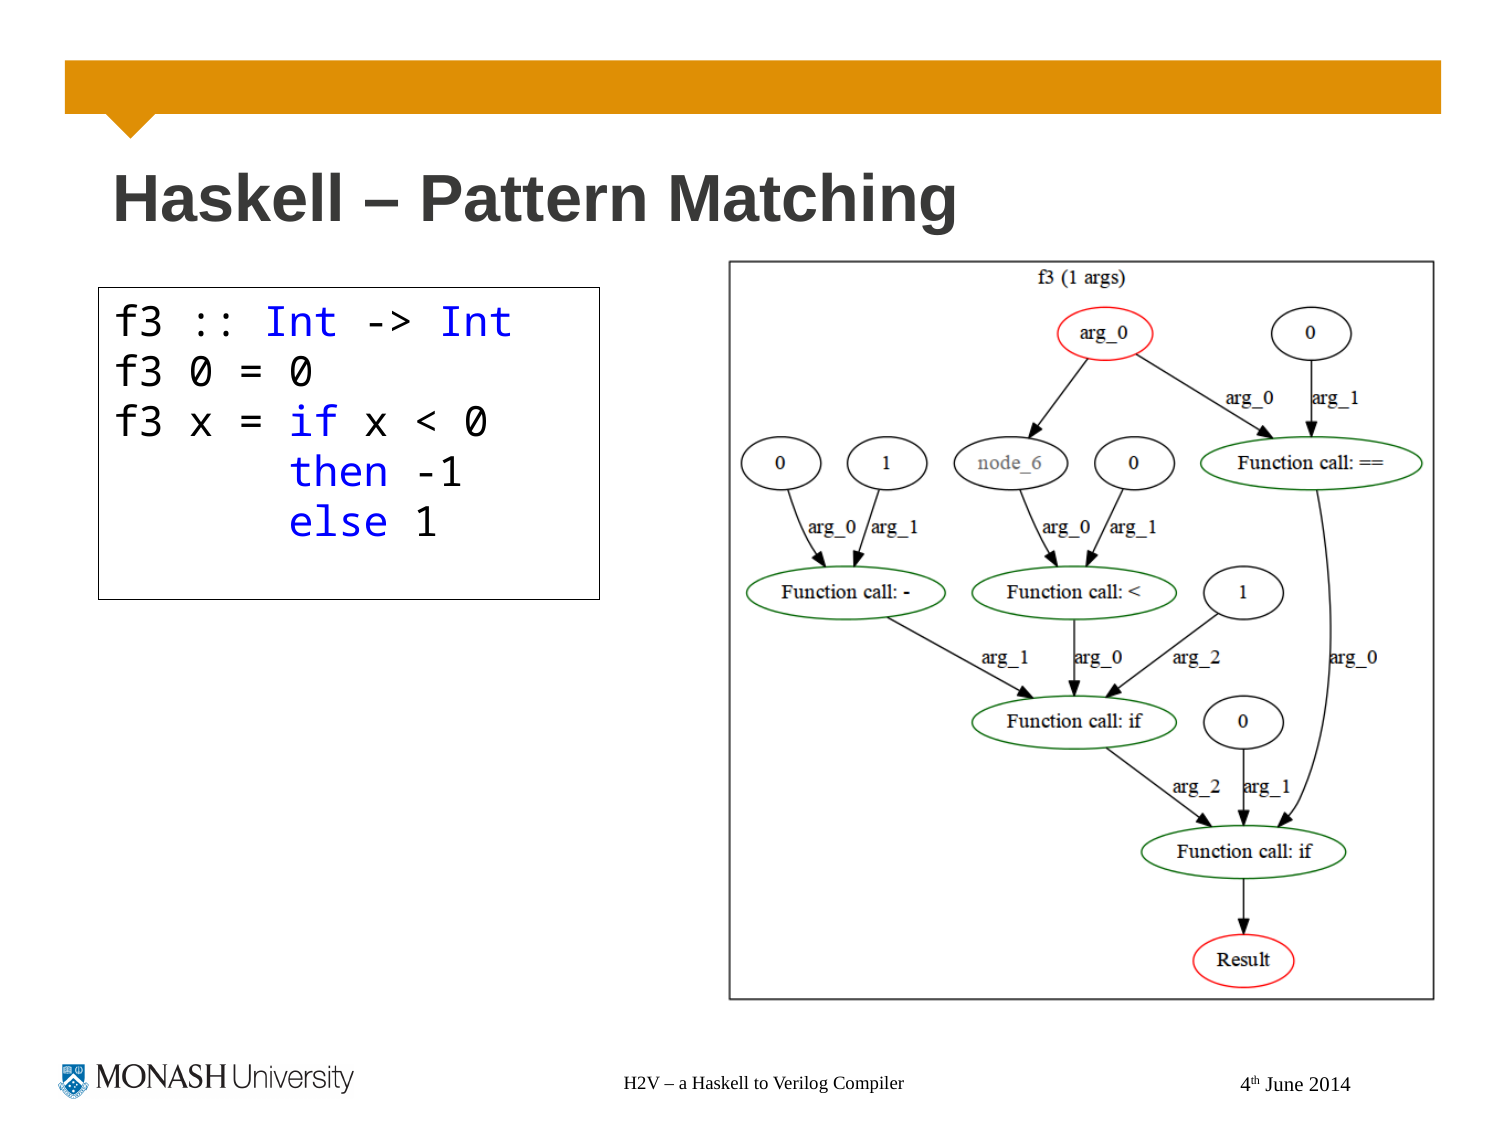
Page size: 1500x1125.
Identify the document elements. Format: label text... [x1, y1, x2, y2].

text_box f3 :: Int -> Int f3 0 = 0 f3 x = if x < 0 then -1 else 1 [98, 287, 600, 600]
picture [58, 1064, 354, 1099]
title Haskell – Pattern Matching [112, 154, 1459, 256]
picture [712, 244, 1451, 1017]
